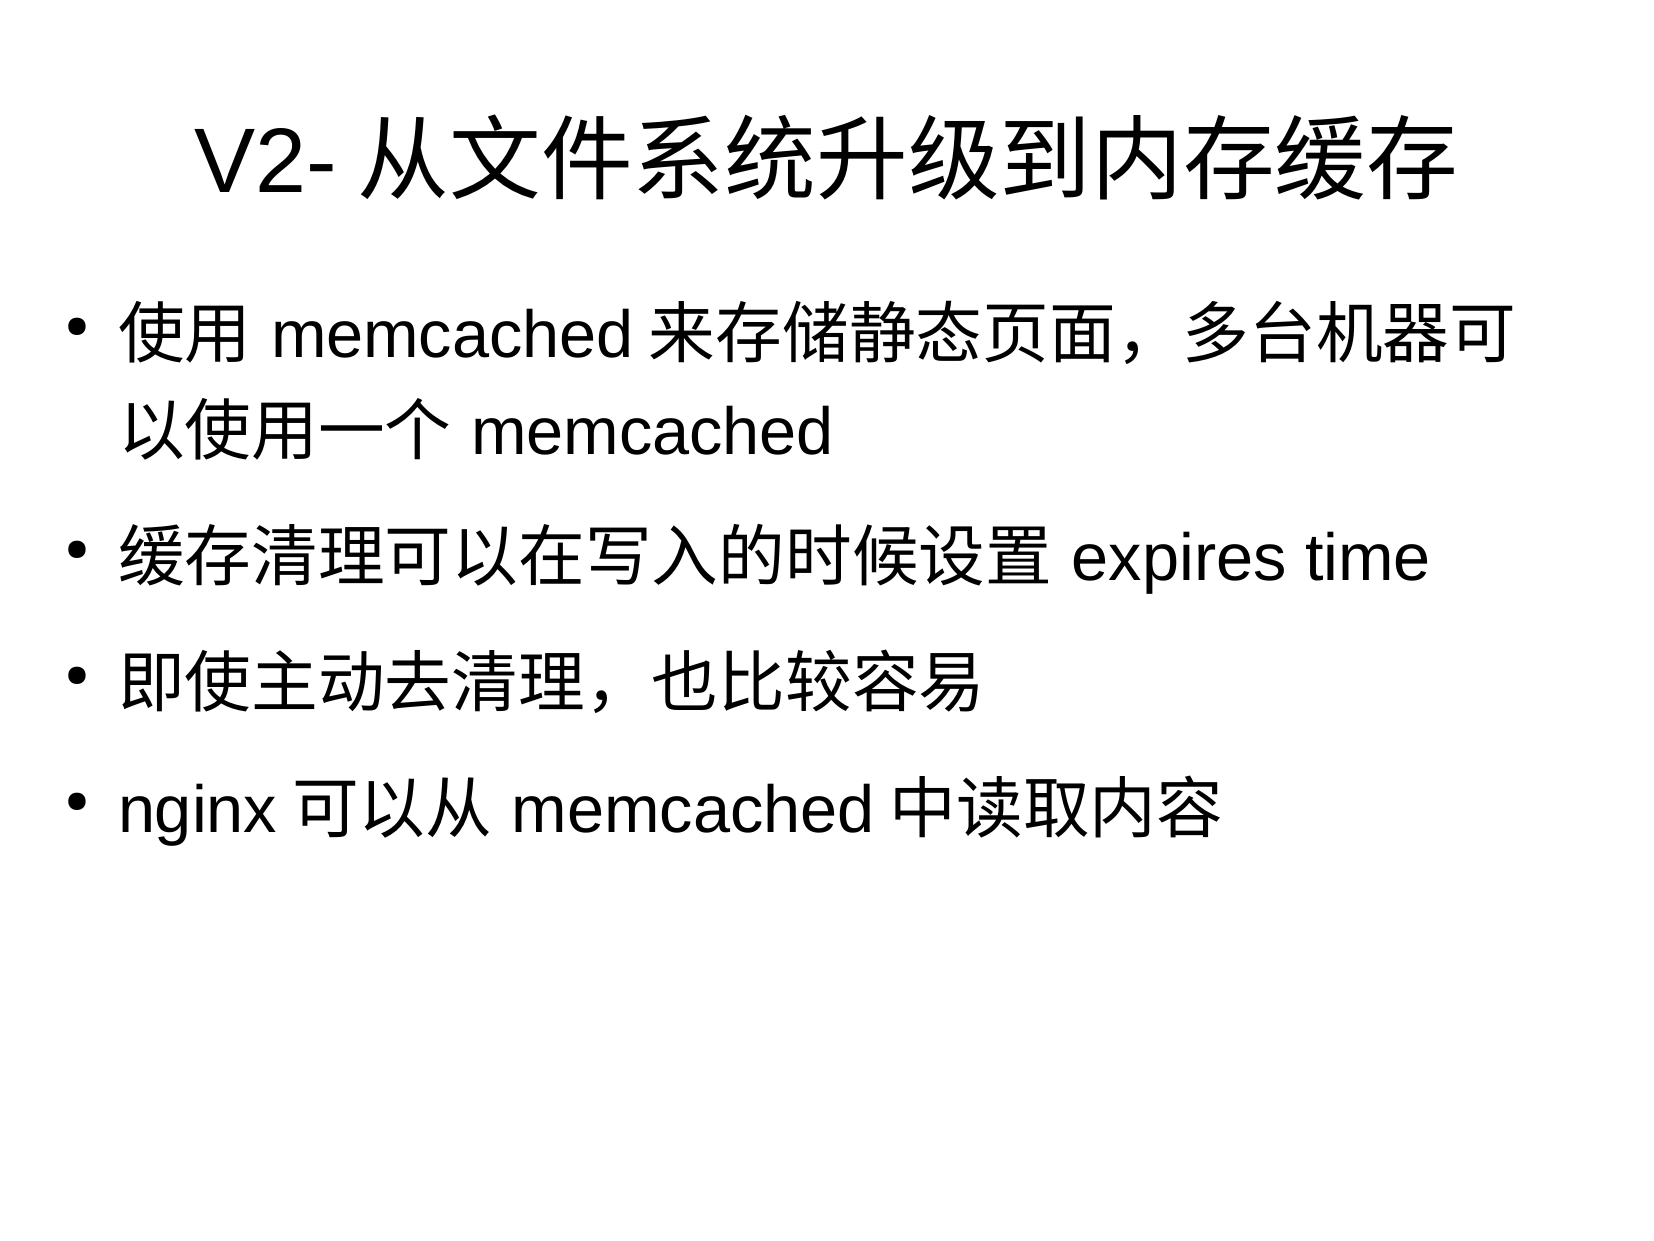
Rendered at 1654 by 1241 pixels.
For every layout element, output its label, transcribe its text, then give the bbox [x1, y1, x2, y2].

list 使用memcached来存储静态页面，多台机器可以使用一个memcached 缓存清理可以在写入的时候设置expires time 即使主动去清理，也比较容易 nginx可以从memcached中读取内容 [47, 279, 1536, 1099]
title V2-从文件系统升级到内存缓存 [82, 49, 1571, 257]
